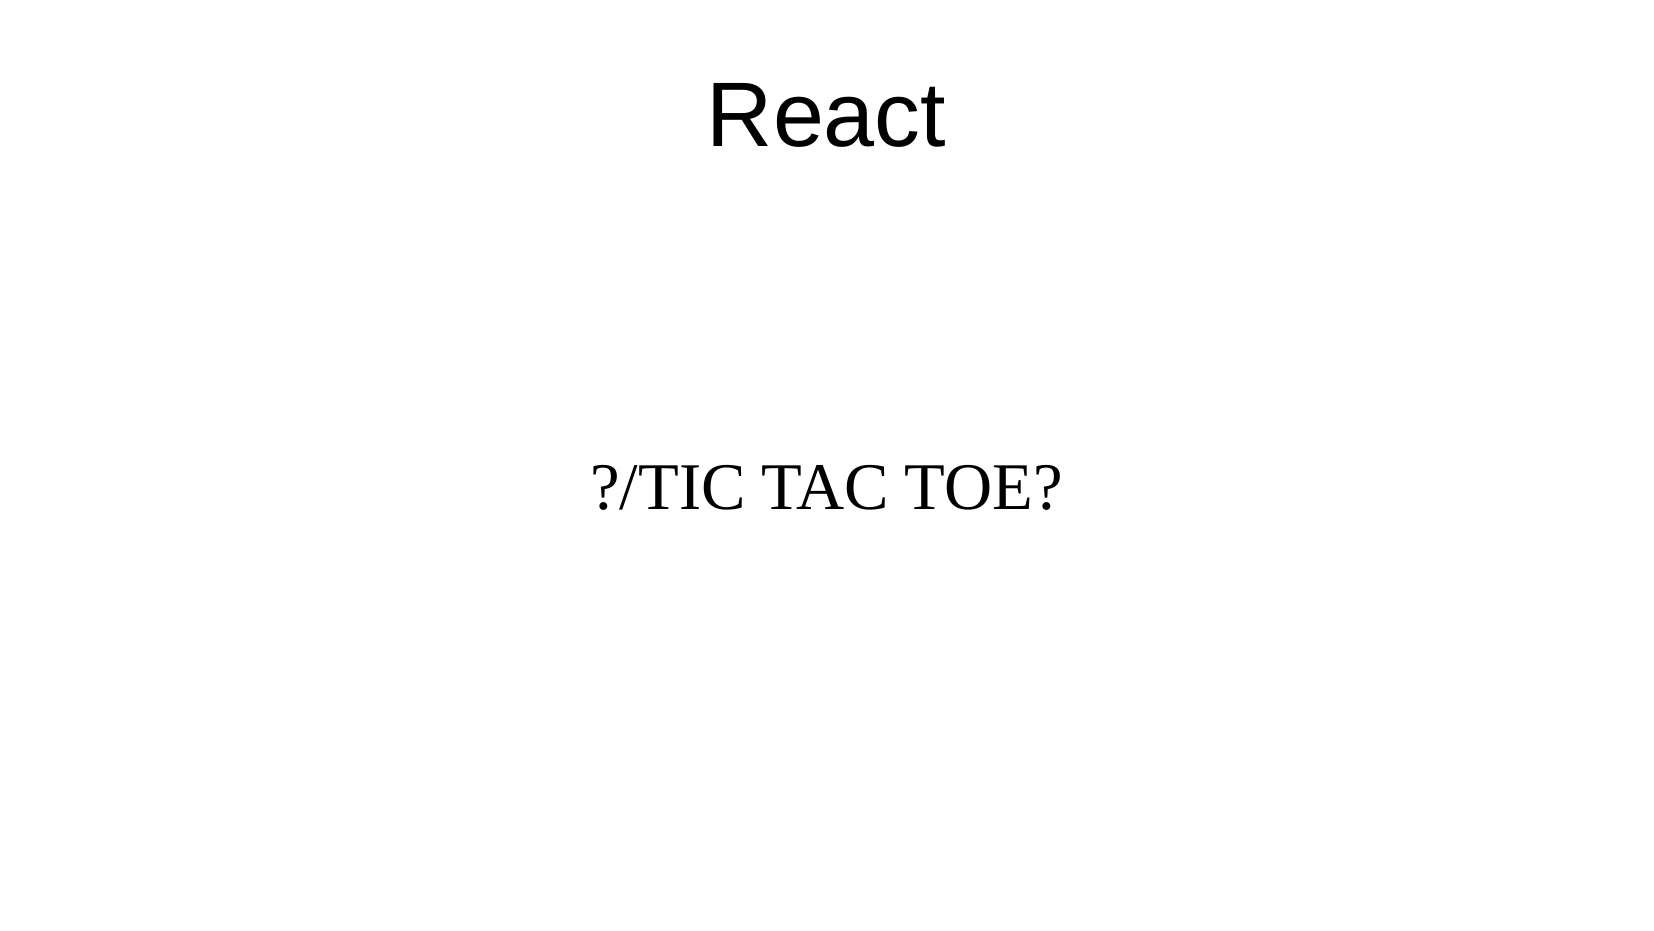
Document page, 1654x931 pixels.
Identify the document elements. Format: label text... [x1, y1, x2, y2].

subtitle ?/TIC TAC TOE? [82, 217, 1571, 758]
title React [82, 37, 1571, 193]
